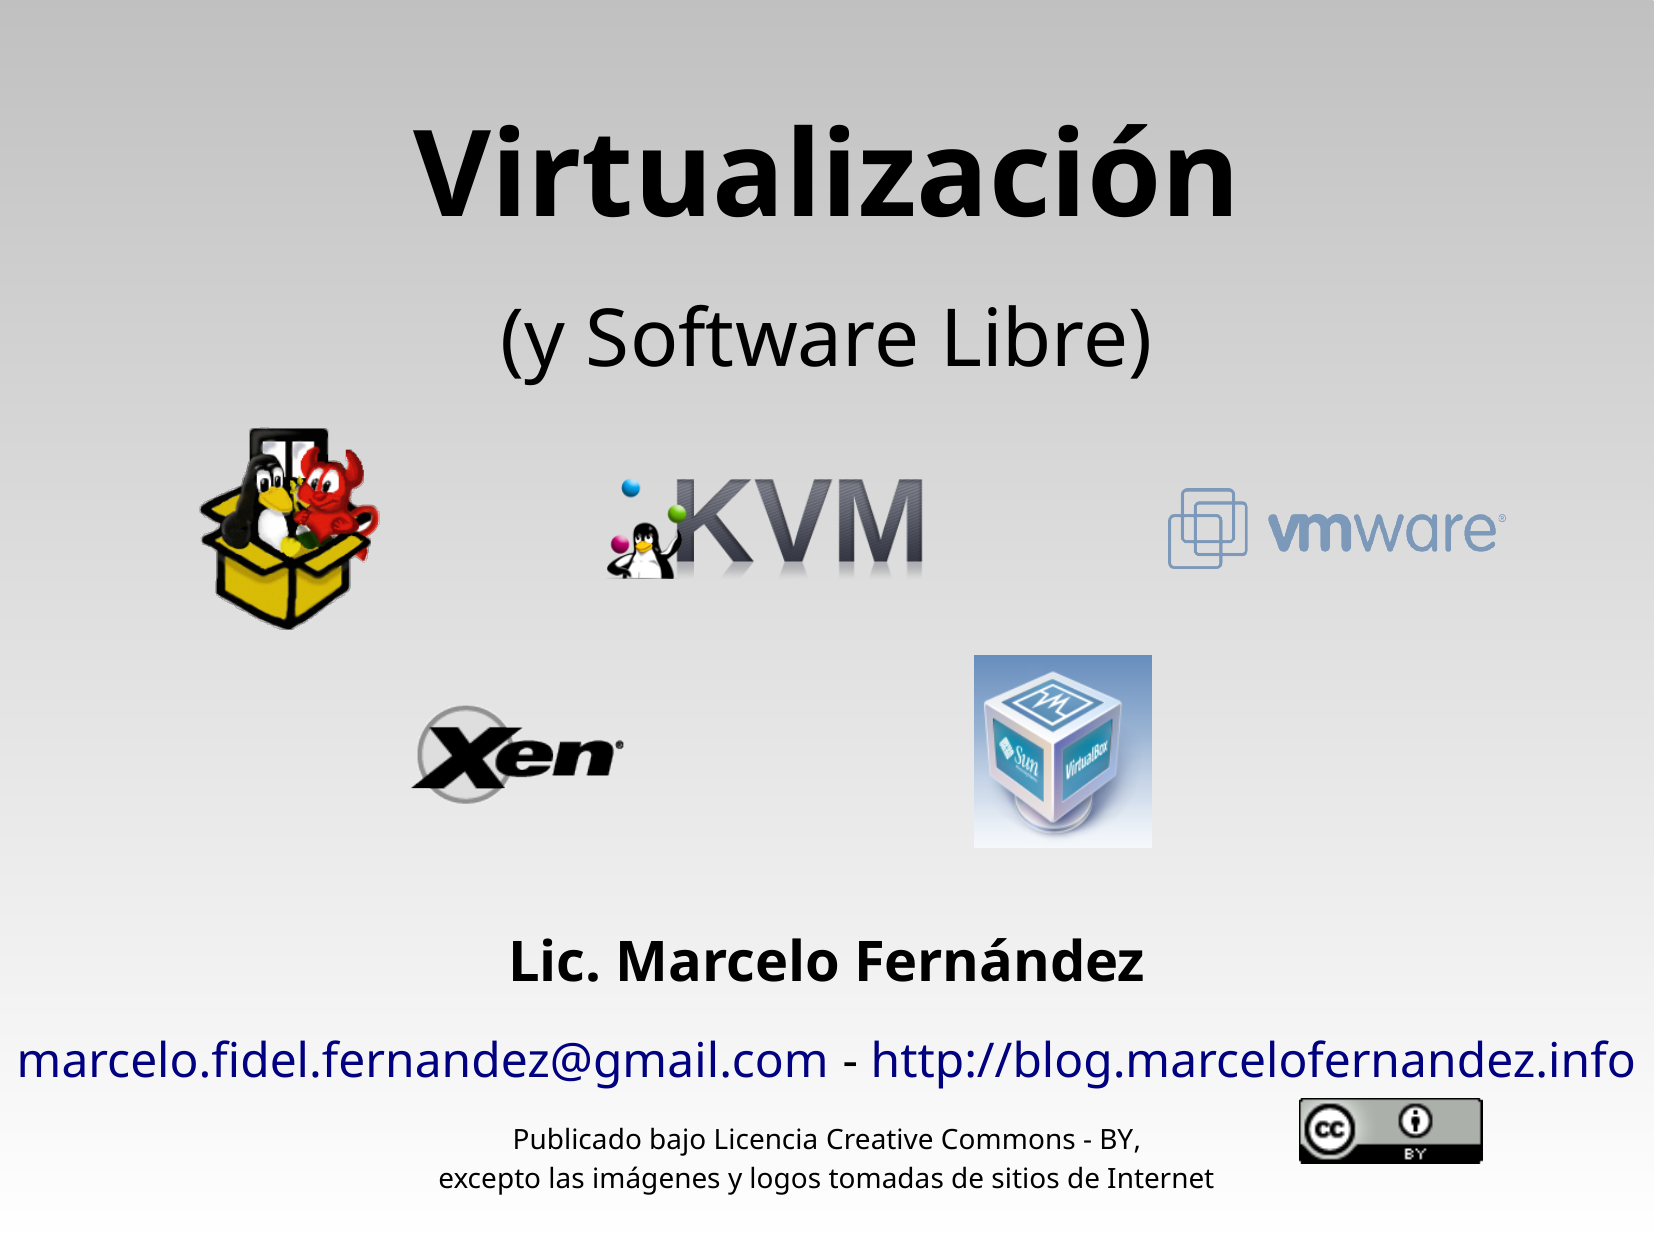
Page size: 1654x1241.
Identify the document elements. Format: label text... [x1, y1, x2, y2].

picture [974, 655, 1152, 848]
picture [1299, 1098, 1483, 1164]
picture [194, 425, 384, 632]
list Virtualización (y Software Libre) Lic. Marcelo Fernández marcelo.fidel.fernandez@gmail.com - http://blog.marcelofernandez.info Publicado bajo Licencia Creative Commons - BY, excepto las imágenes y logos tomadas de sitios de Internet [0, 88, 1654, 1211]
picture [1168, 488, 1506, 569]
picture [405, 704, 638, 810]
picture [606, 478, 928, 579]
